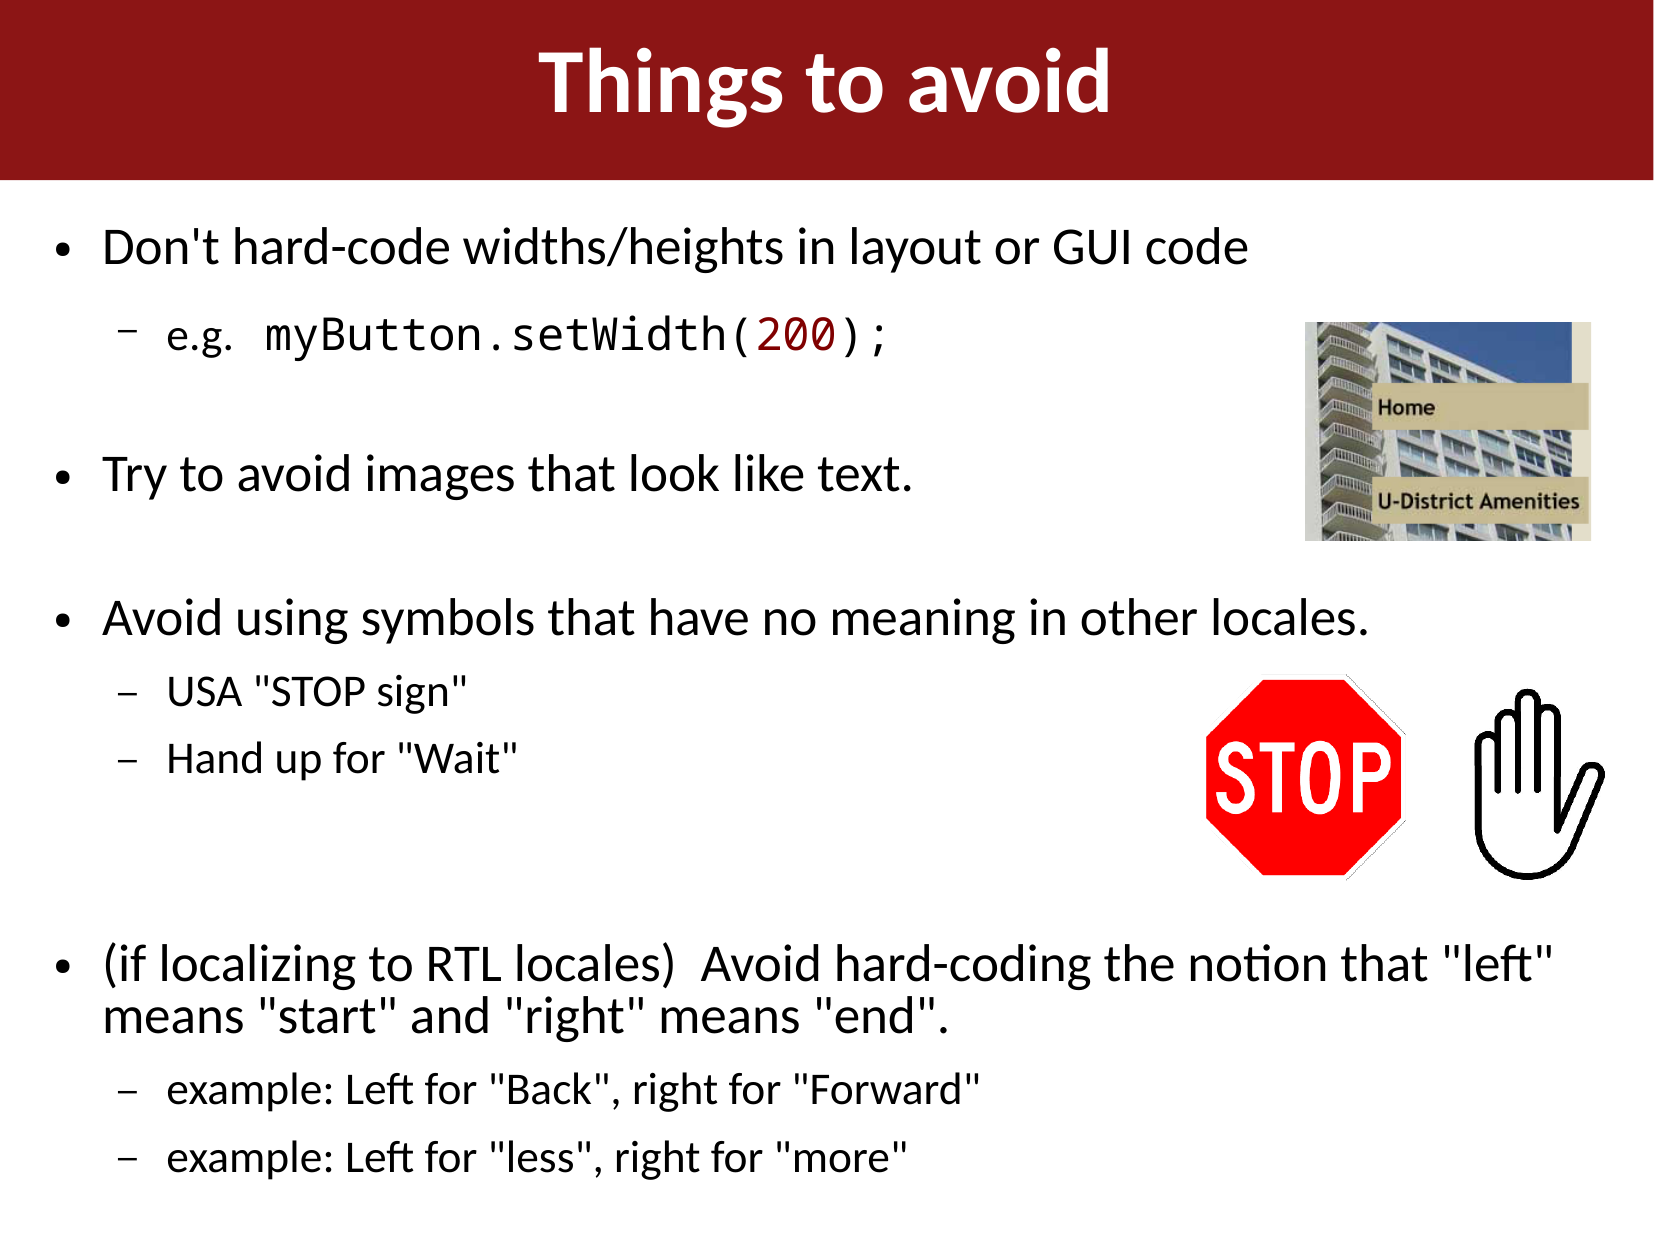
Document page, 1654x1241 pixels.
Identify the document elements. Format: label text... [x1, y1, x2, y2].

picture [1200, 674, 1406, 881]
picture [1304, 322, 1592, 541]
picture [1471, 687, 1606, 881]
list Don't hard-code widths/heights in layout or GUI code e.g. myButton.setWidth(200); Try to avoid images that look like text. Avoid using symbols that have no meaning in other locales. USA "STOP sign" Hand up for "Wait" (if localizing to RTL locales) Avoid hard-coding the notion that "left" means "start" and "right" means "end". example: Left for "Back", right for "Forward" example: Left for "less", right for "more" [37, 225, 1636, 1186]
title Things to avoid [0, 0, 1654, 181]
